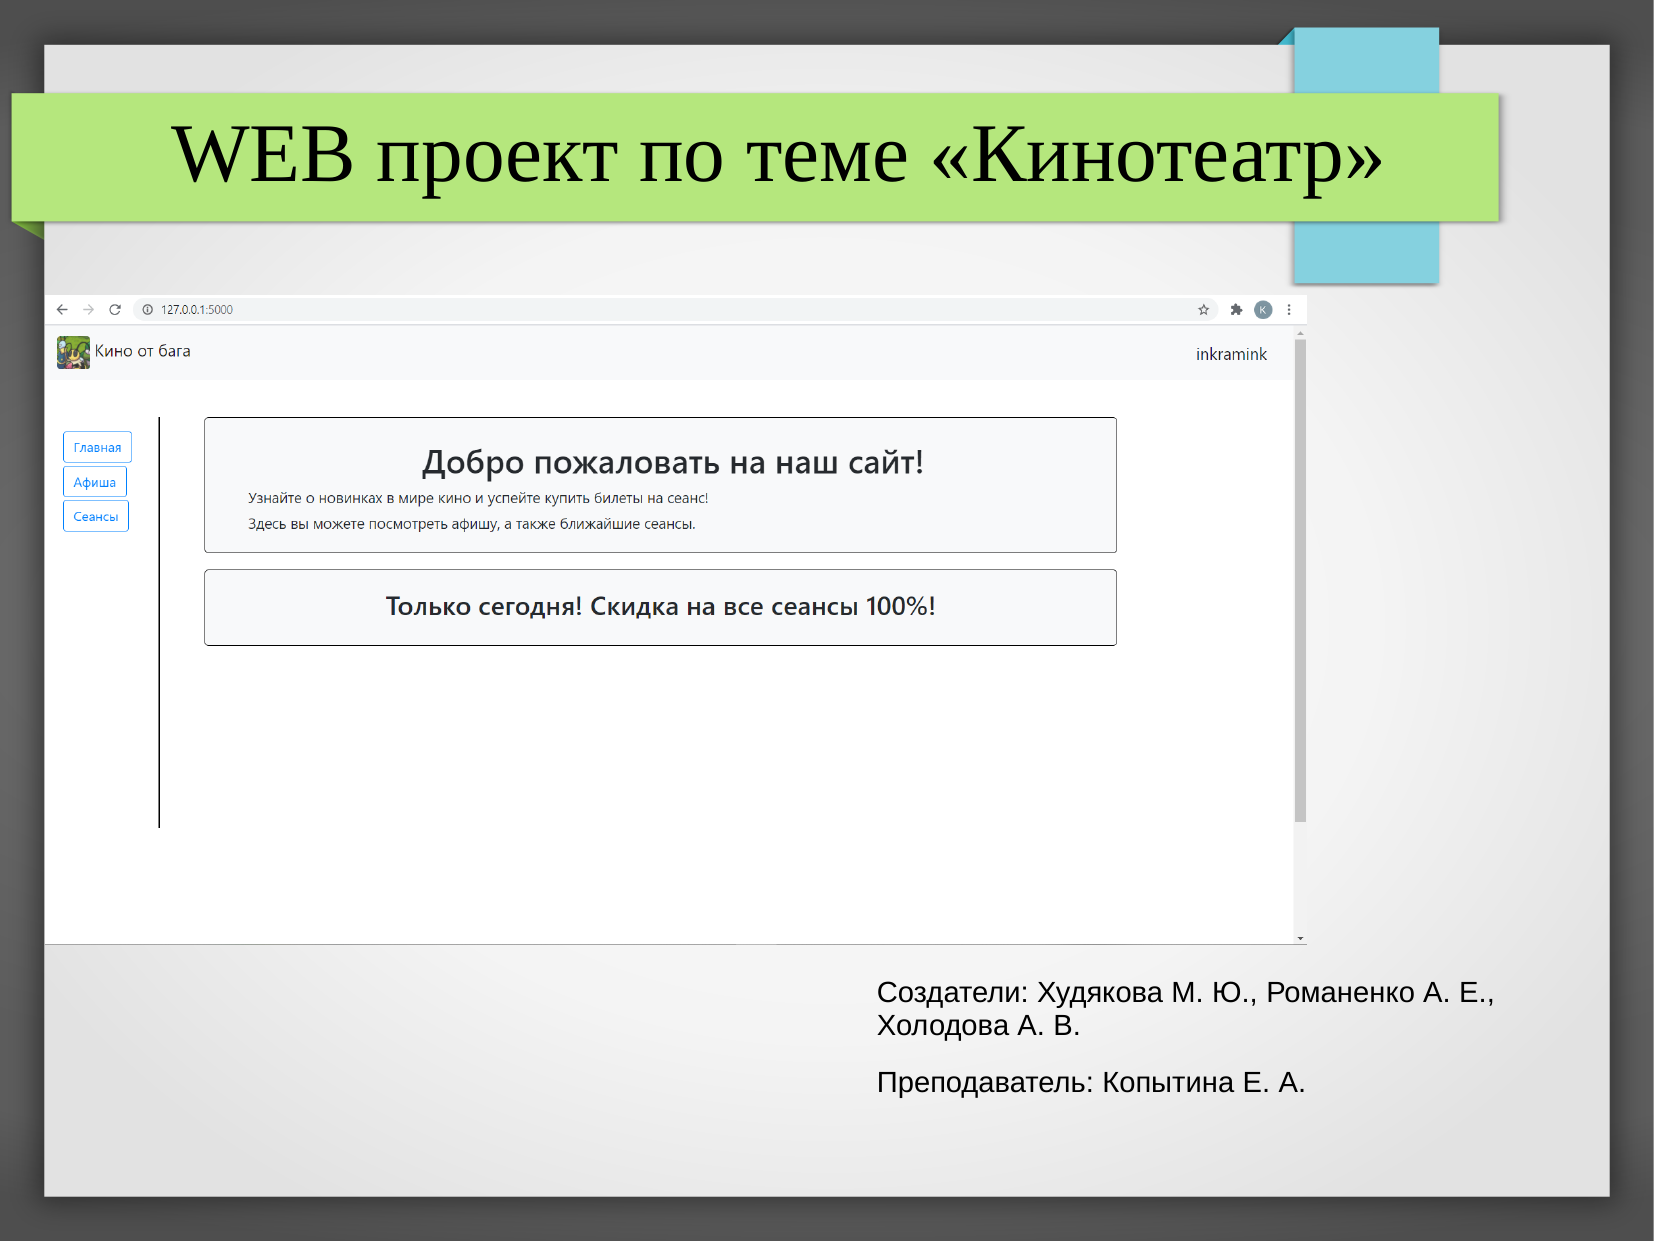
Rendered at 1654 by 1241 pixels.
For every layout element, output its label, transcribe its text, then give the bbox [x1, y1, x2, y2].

picture [0, 0, 1654, 1241]
title WEB проект по теме «Кинотеатр» [82, 61, 1477, 246]
text_box Создатели: Худякова М. Ю., Романенко А. Е., Холодова А. В. Преподаватель: Копытина Е. А. [862, 968, 1571, 1165]
